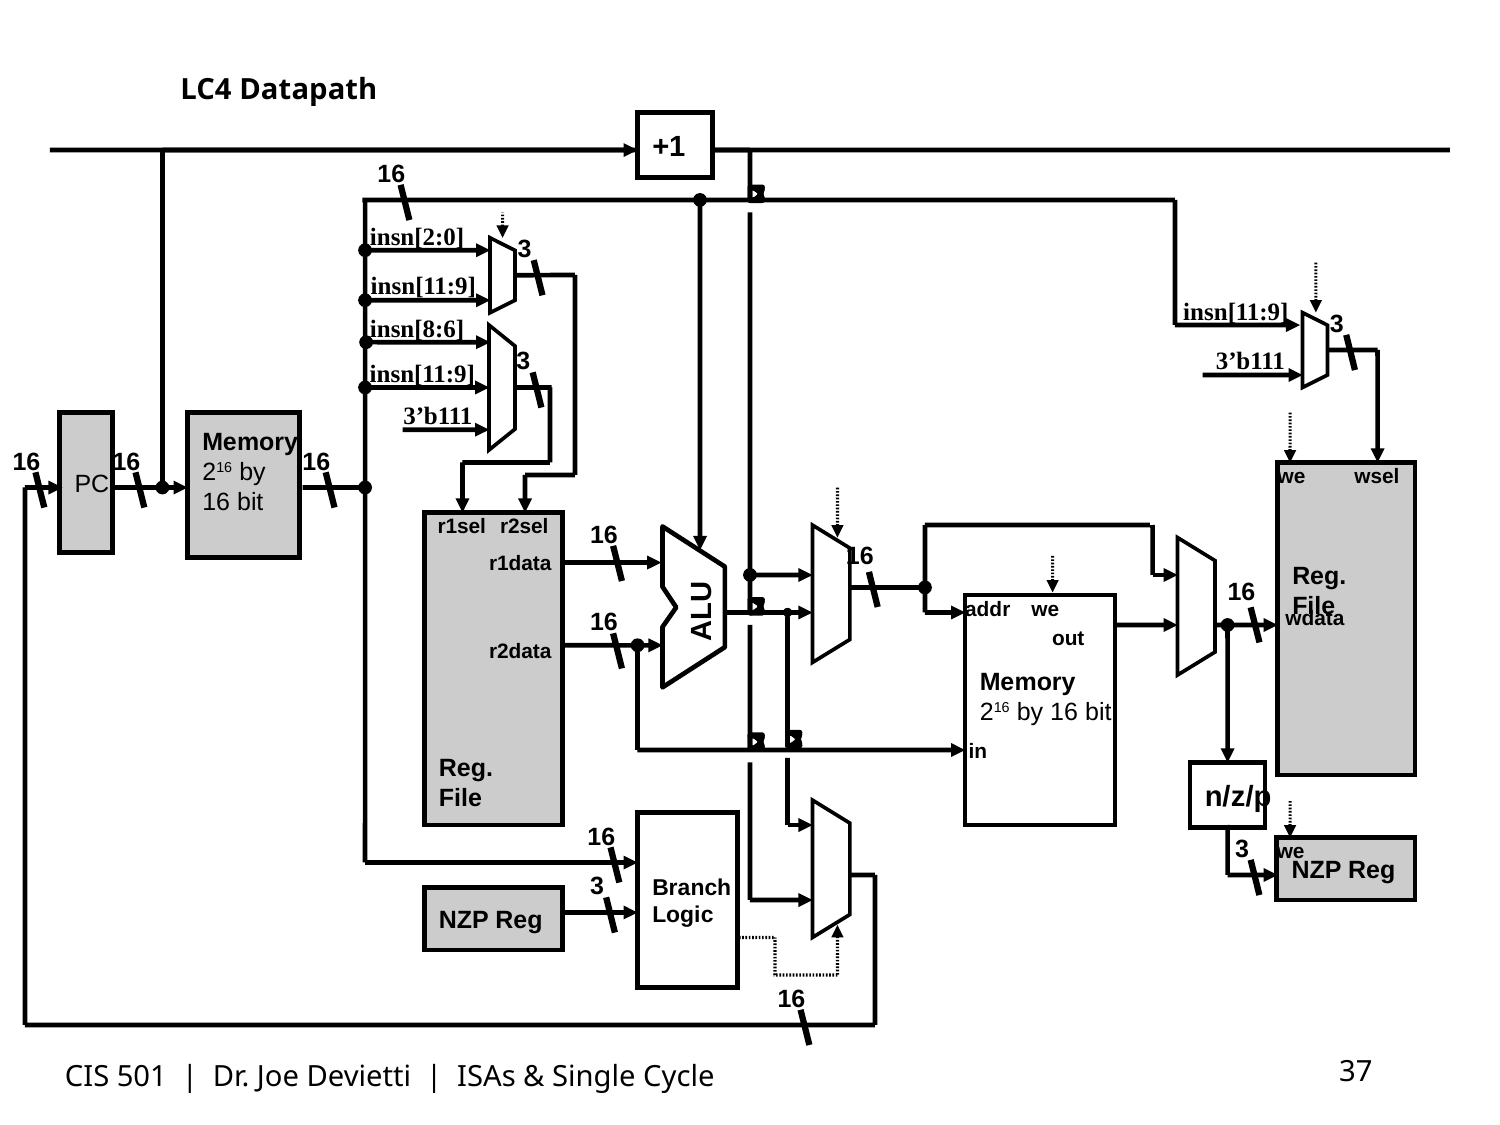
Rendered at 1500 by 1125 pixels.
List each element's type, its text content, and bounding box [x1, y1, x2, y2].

text_box r1sel [437, 512, 487, 538]
text_box 16 [572, 812, 631, 858]
text_box r1data [489, 549, 552, 575]
text_box 3 [1315, 299, 1359, 345]
text_box we [1277, 462, 1306, 488]
text_box 16 [97, 437, 156, 483]
text_box insn[8:6] [355, 304, 480, 350]
text_box Memory 216 by 16 bit [965, 595, 1115, 825]
text_box 16 [575, 510, 633, 556]
text_box 16 [831, 532, 889, 577]
text_box LC4 Datapath [44, 32, 514, 113]
text_box 16 [575, 598, 633, 644]
text_box addr [965, 595, 1011, 621]
text_box insn[2:0] [355, 212, 480, 258]
text_box 3 [1220, 825, 1265, 870]
text_box 3 [575, 862, 619, 908]
text_box we [1276, 837, 1305, 863]
text_box +1 [637, 112, 713, 178]
text_box out [1052, 624, 1127, 650]
text_box Reg. File [424, 512, 563, 826]
text_box 16 [0, 437, 56, 483]
text_box r2data [489, 637, 552, 663]
text_box insn[11:9] [354, 350, 490, 395]
text_box insn[11:9] [1168, 287, 1304, 333]
text_box 3’b111 [388, 395, 488, 438]
text_box r2sel [500, 512, 549, 538]
text_box 16 [1212, 567, 1271, 613]
text_box Memory 216 by 16 bit [187, 412, 300, 558]
text_box NZP Reg [424, 887, 563, 950]
text_box 3 [501, 337, 546, 383]
text_box Reg. File [1277, 462, 1415, 775]
text_box CIS 501 | Dr. Joe Devietti | ISAs & Single Cycle [49, 1049, 988, 1100]
text_box <number> [1074, 1049, 1388, 1100]
text_box we [1031, 595, 1060, 621]
text_box 3’b111 [1201, 337, 1300, 383]
text_box 16 [362, 153, 421, 195]
text_box n/z/p [1190, 762, 1265, 828]
text_box ALU [674, 566, 725, 657]
text_box wsel [1354, 462, 1400, 488]
text_box 16 [762, 975, 821, 1020]
text_box insn[11:9] [355, 262, 491, 308]
text_box Branch Logic [637, 812, 738, 988]
text_box NZP Reg [1276, 837, 1416, 900]
text_box PC [59, 412, 113, 553]
text_box in [968, 737, 988, 763]
text_box 16 [287, 437, 346, 483]
text_box 3 [502, 225, 547, 271]
text_box wdata [1264, 597, 1360, 638]
